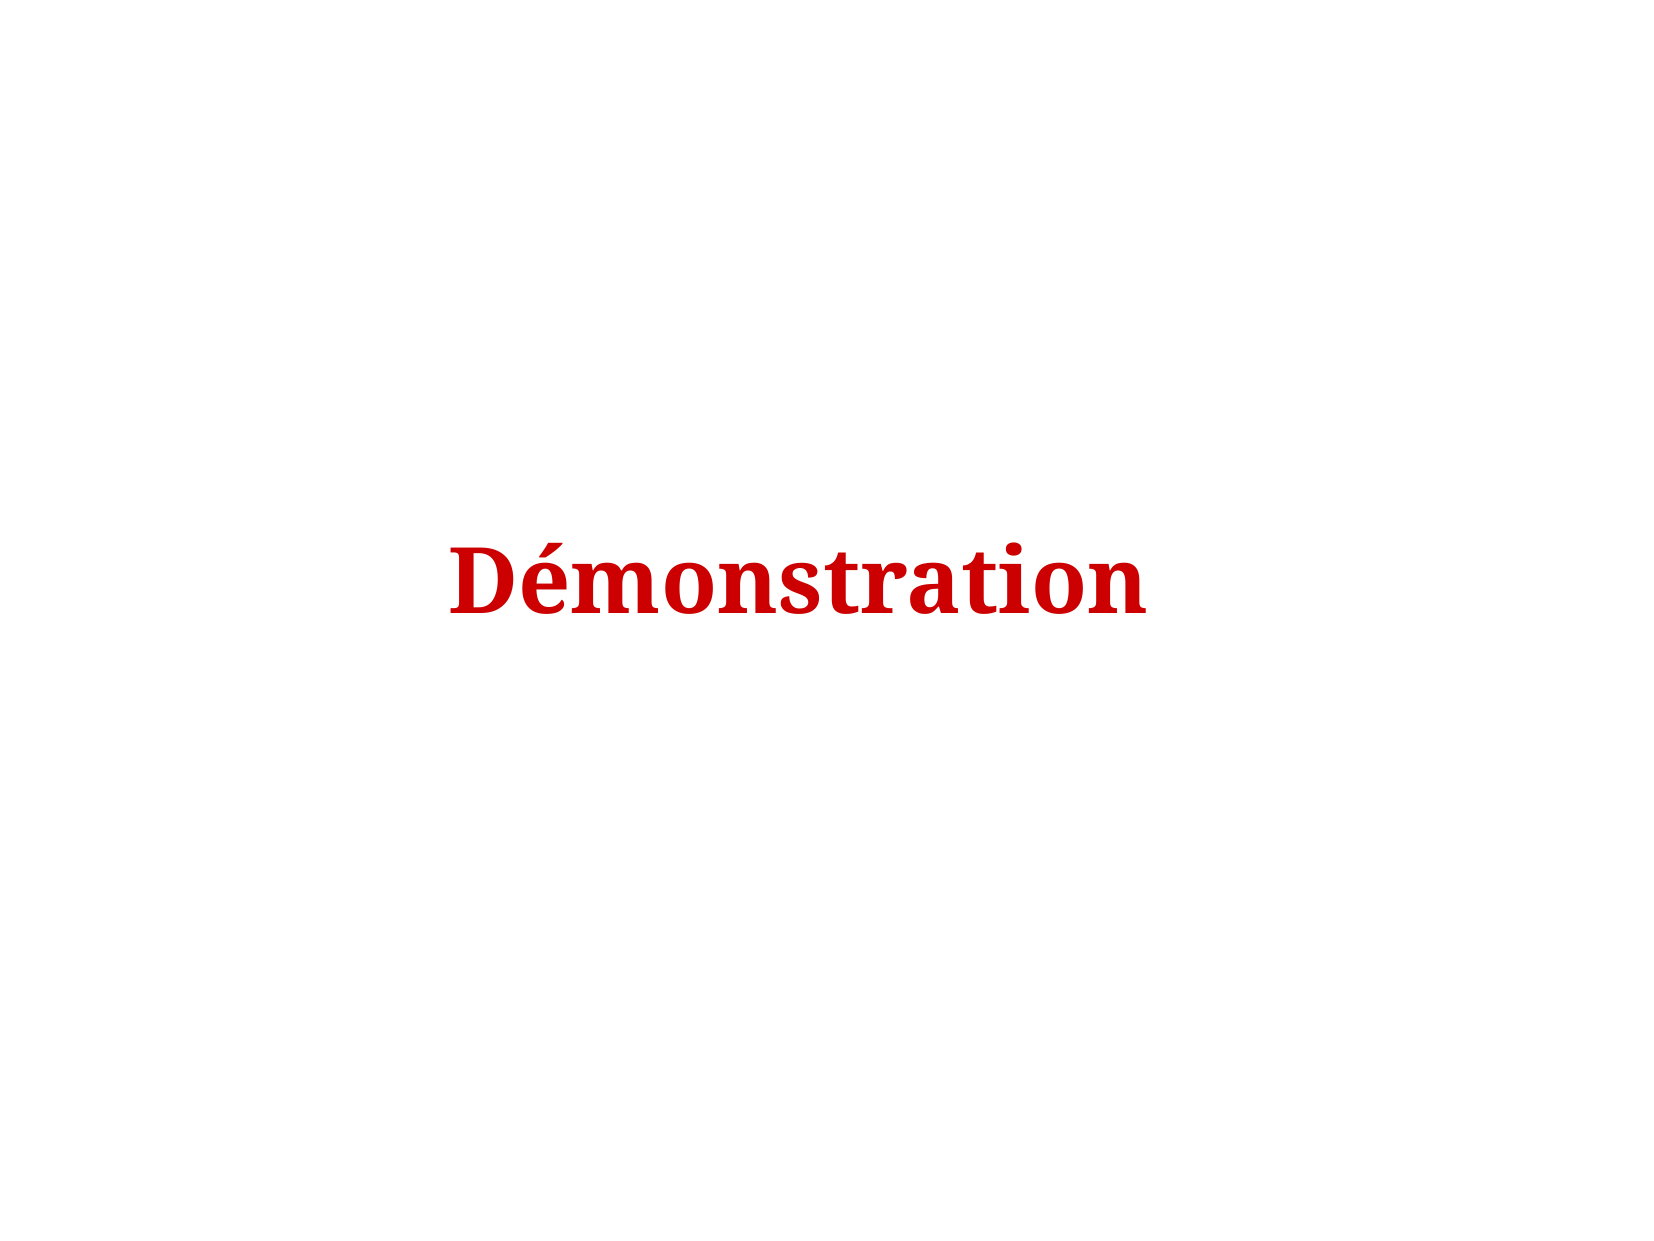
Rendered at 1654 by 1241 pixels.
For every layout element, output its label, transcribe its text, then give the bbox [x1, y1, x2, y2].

title Démonstration [54, 474, 1543, 682]
